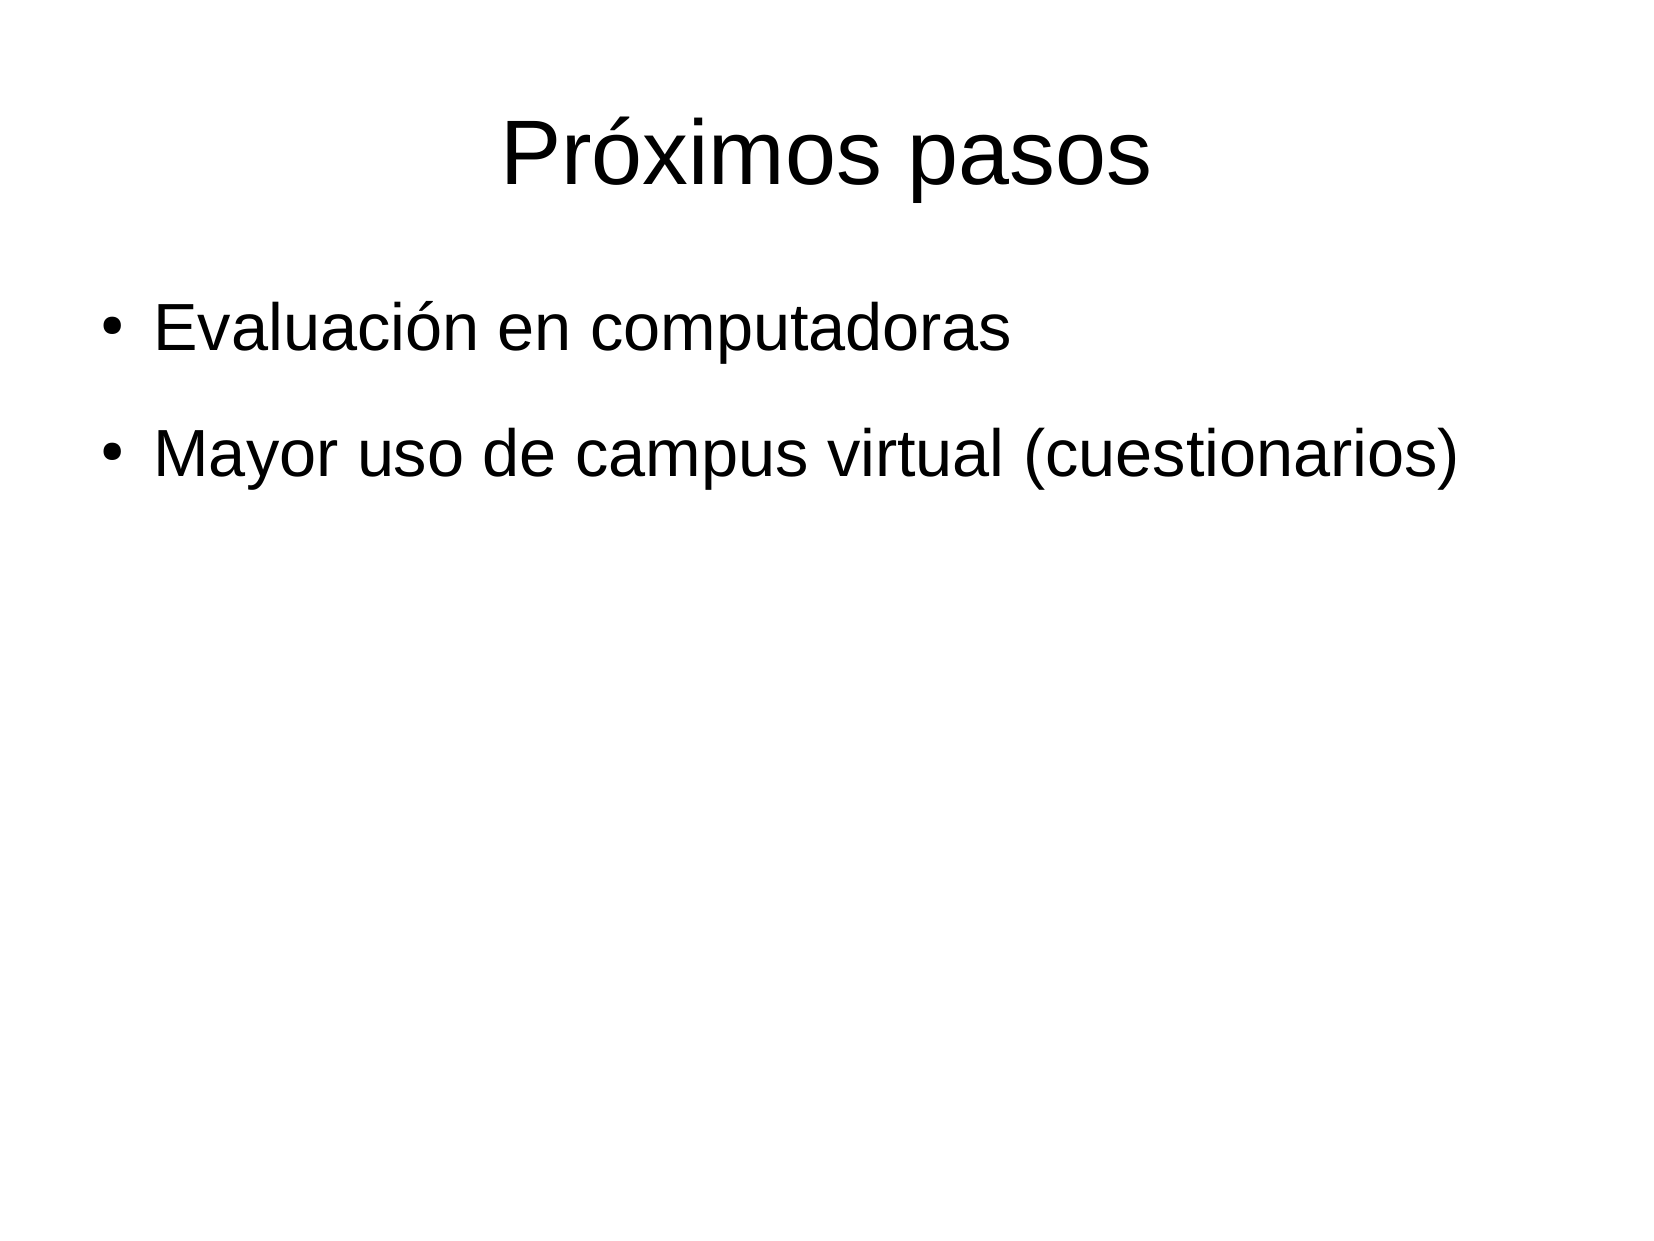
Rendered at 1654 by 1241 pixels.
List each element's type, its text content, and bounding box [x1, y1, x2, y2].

title Próximos pasos [82, 49, 1571, 257]
list Evaluación en computadoras Mayor uso de campus virtual (cuestionarios) [82, 290, 1538, 1216]
